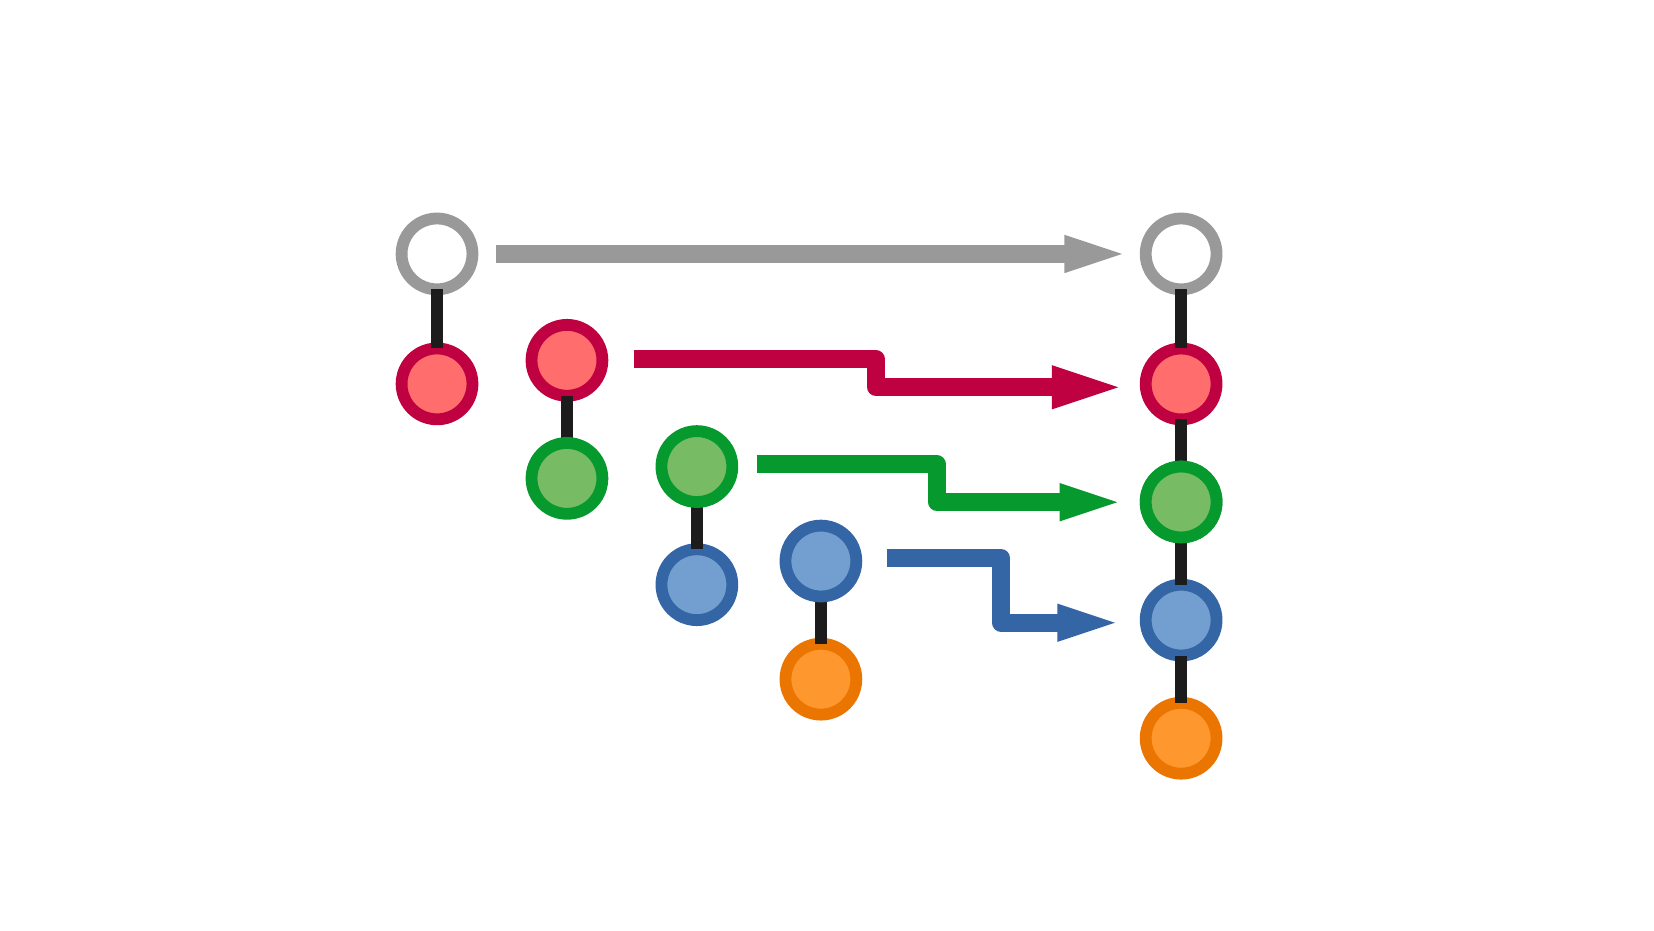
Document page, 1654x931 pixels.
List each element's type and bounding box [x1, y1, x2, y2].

text_box [661, 431, 733, 503]
text_box [531, 442, 603, 514]
text_box [1145, 703, 1217, 774]
text_box [661, 549, 733, 621]
text_box [401, 218, 473, 289]
text_box [401, 348, 473, 420]
text_box [1145, 466, 1217, 538]
text_box [785, 644, 857, 715]
text_box [1145, 585, 1217, 656]
text_box [1145, 218, 1217, 289]
text_box [1145, 348, 1217, 419]
text_box [785, 525, 857, 597]
text_box [531, 324, 603, 396]
